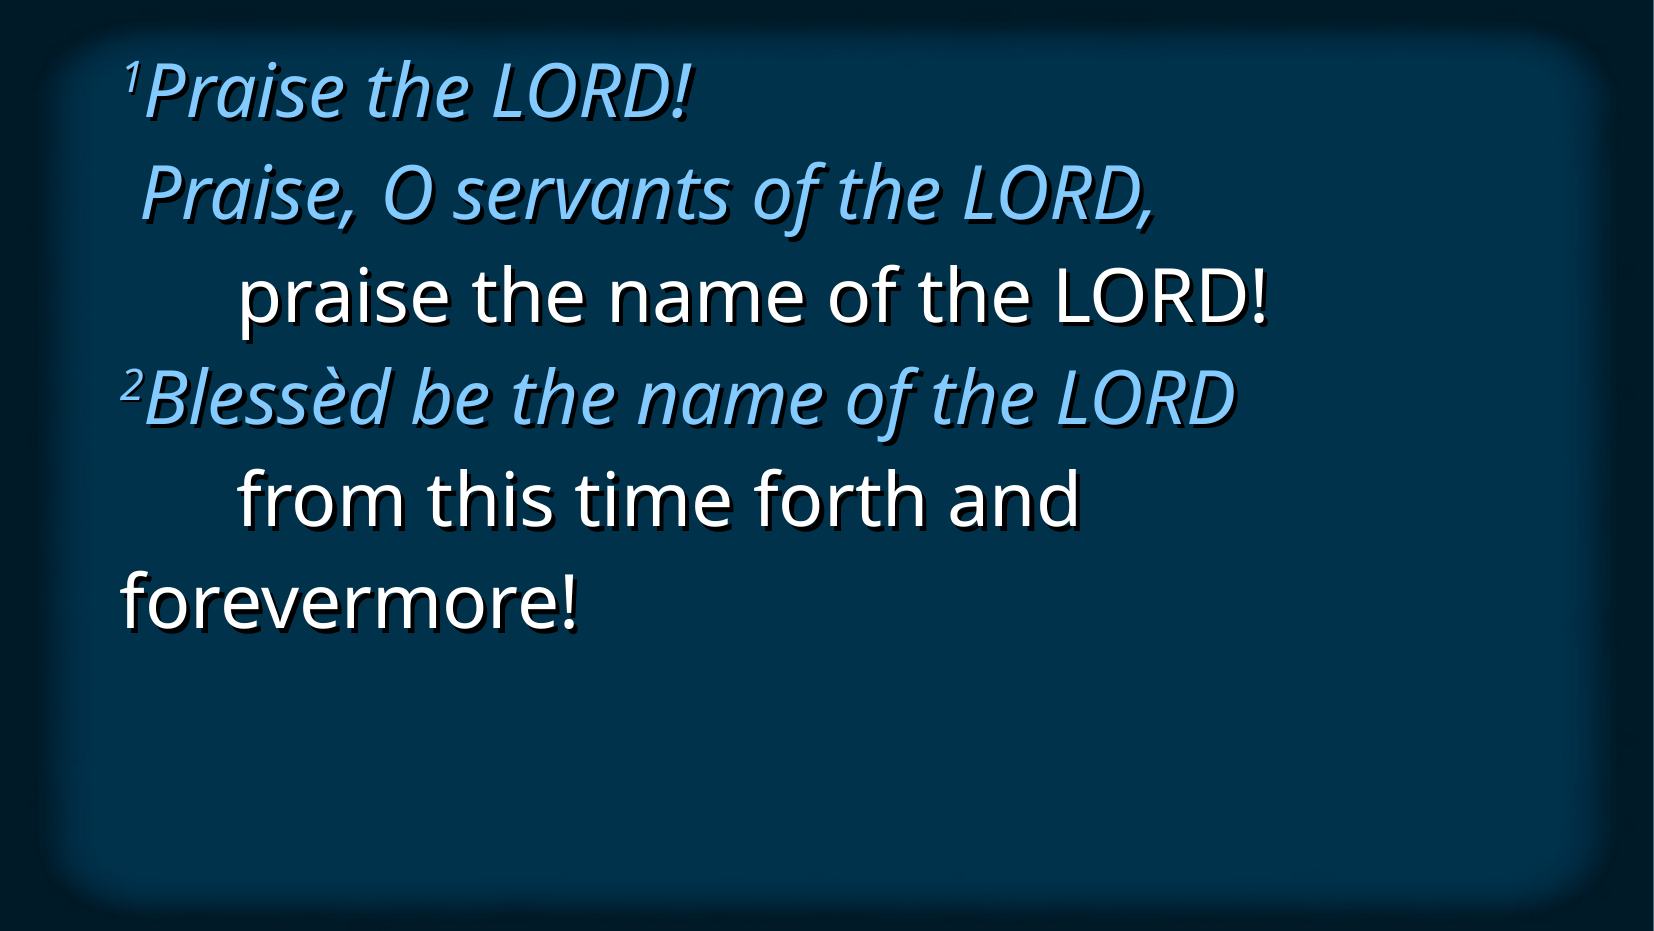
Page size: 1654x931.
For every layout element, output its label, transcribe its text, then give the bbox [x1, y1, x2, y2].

text_box 1Praise the LORD! Praise, O servants of the LORD, praise the name of the LORD! 2Blessèd be the name of the LORD from this time forth and forevermore! [105, 30, 1561, 544]
picture [0, 0, 1654, 931]
